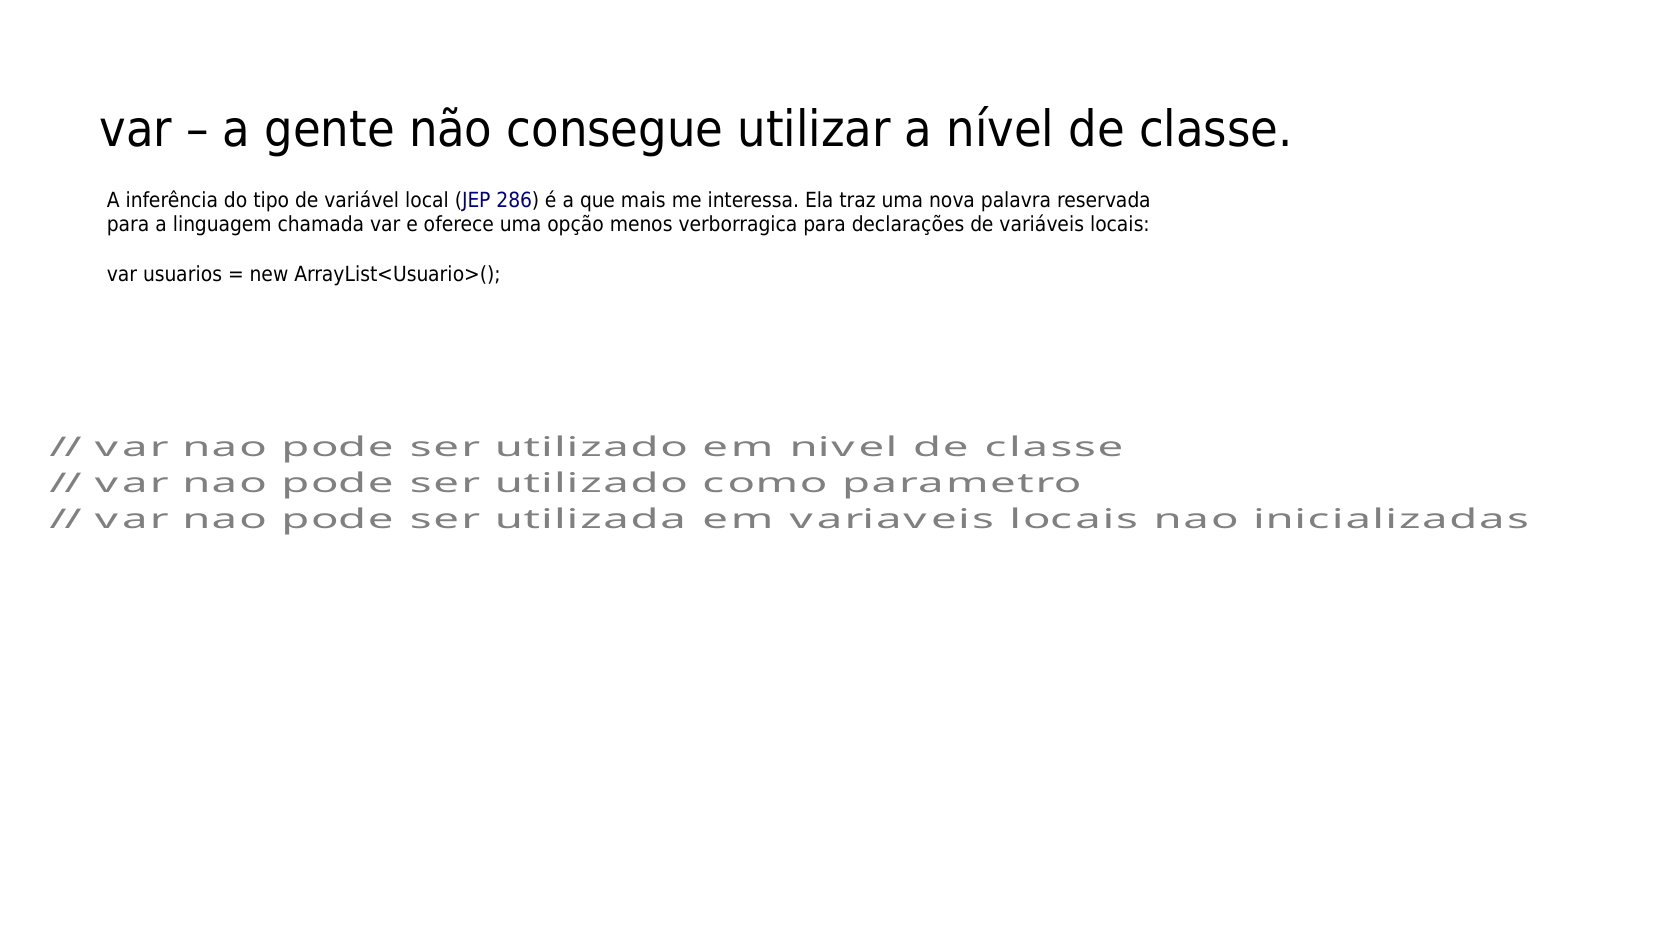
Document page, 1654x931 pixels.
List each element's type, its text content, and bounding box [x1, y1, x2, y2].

chart [0, 371, 1614, 668]
text_box var – a gente não consegue utilizar a nível de classe. [84, 92, 1323, 166]
text_box A inferência do tipo de variável local (JEP 286) é a que mais me interessa. Ela traz uma nova palavra reservada para a linguagem chamada var e oferece uma opção menos verborragica para declarações de variáveis locais: var usuarios = new ArrayList<Usuario>(); [92, 181, 1182, 343]
